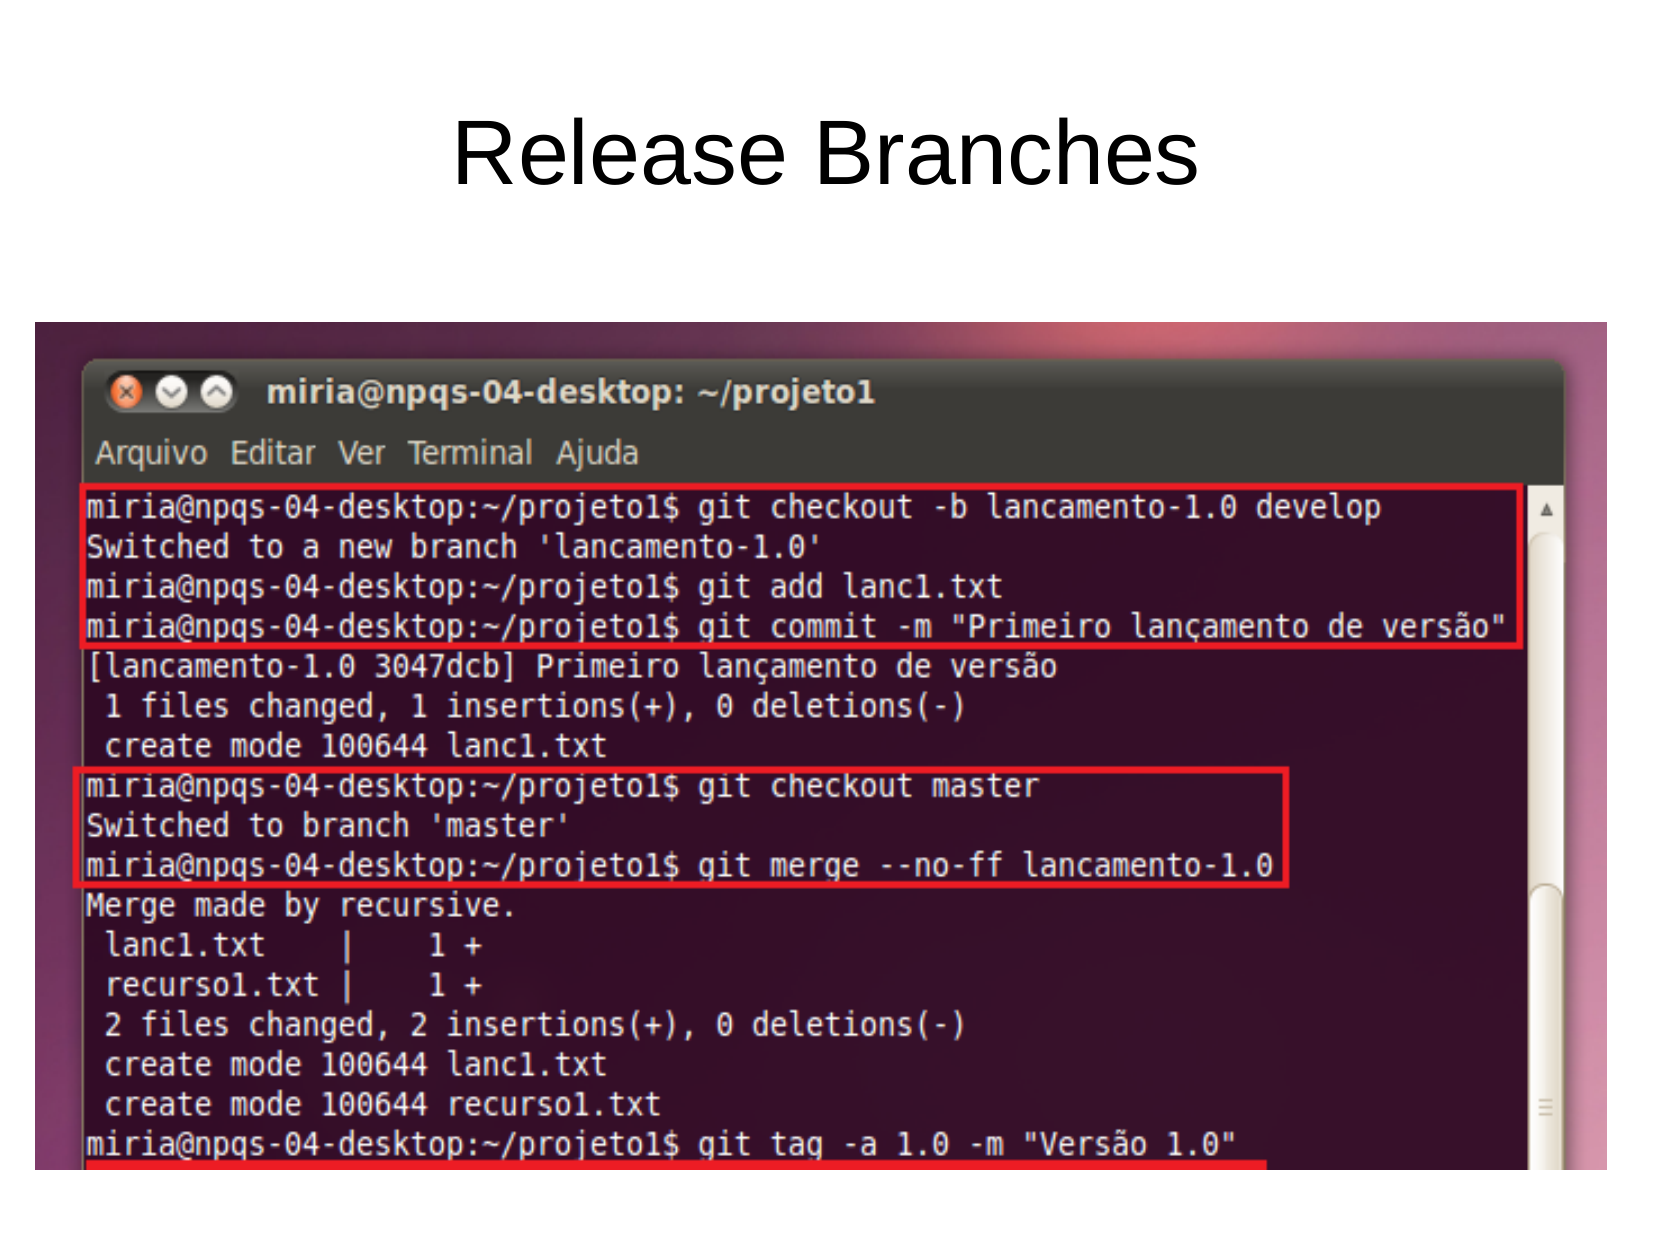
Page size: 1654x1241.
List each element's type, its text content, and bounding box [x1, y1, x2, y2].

picture [35, 322, 1607, 1170]
title Release Branches [82, 56, 1571, 250]
